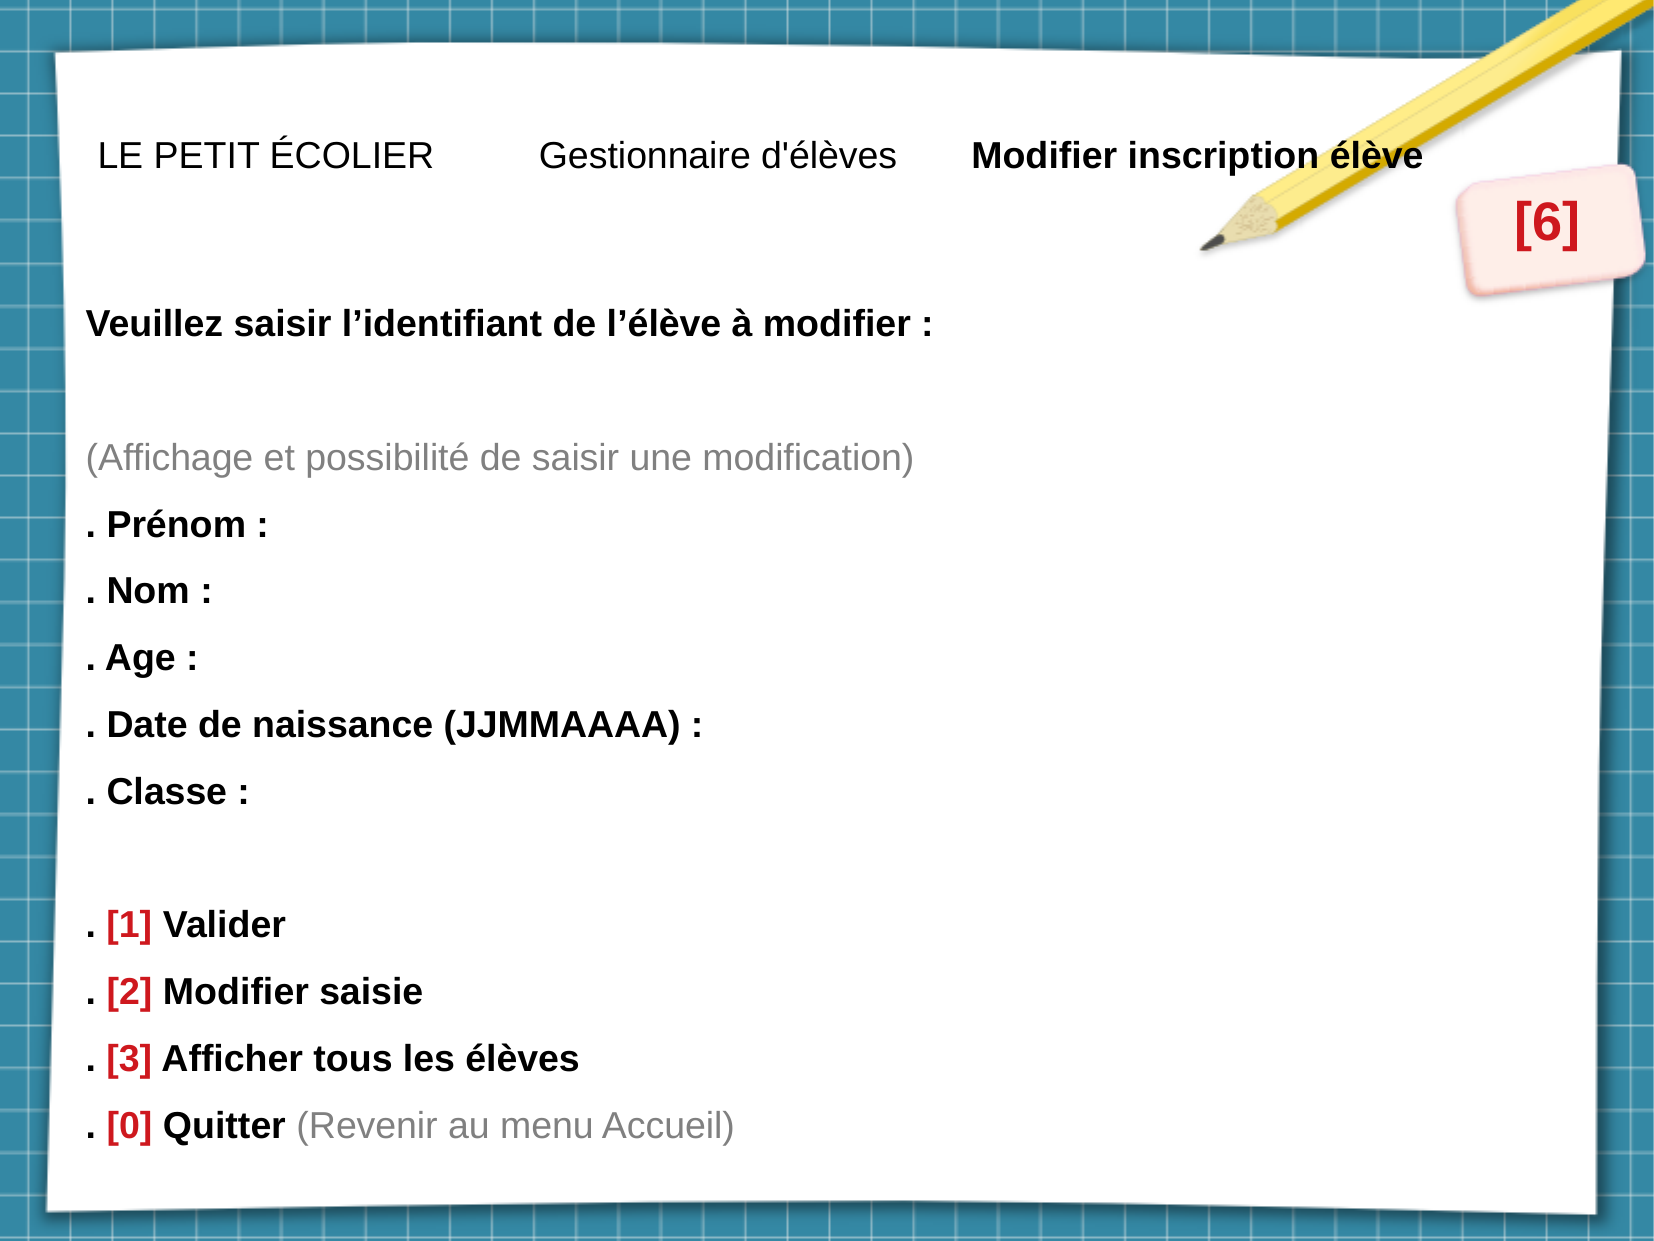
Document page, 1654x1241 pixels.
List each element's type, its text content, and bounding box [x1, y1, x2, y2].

text_box [6] [1500, 184, 1611, 260]
text_box Veuillez saisir l’identifiant de l’élève à modifier : (Affichage et possibilité de saisir une modification) . Prénom : . Nom : . Age : . Date de naissance (JJMMAAAA) : . Classe : . [1] Valider . [2] Modifier saisie . [3] Afficher tous les élèves . [0] Quitter (Revenir au menu Accueil) [70, 295, 1571, 1154]
text_box LE PETIT ÉCOLIER Gestionnaire d'élèves Modifier inscription élève [82, 127, 1477, 189]
picture [0, 0, 1654, 1241]
